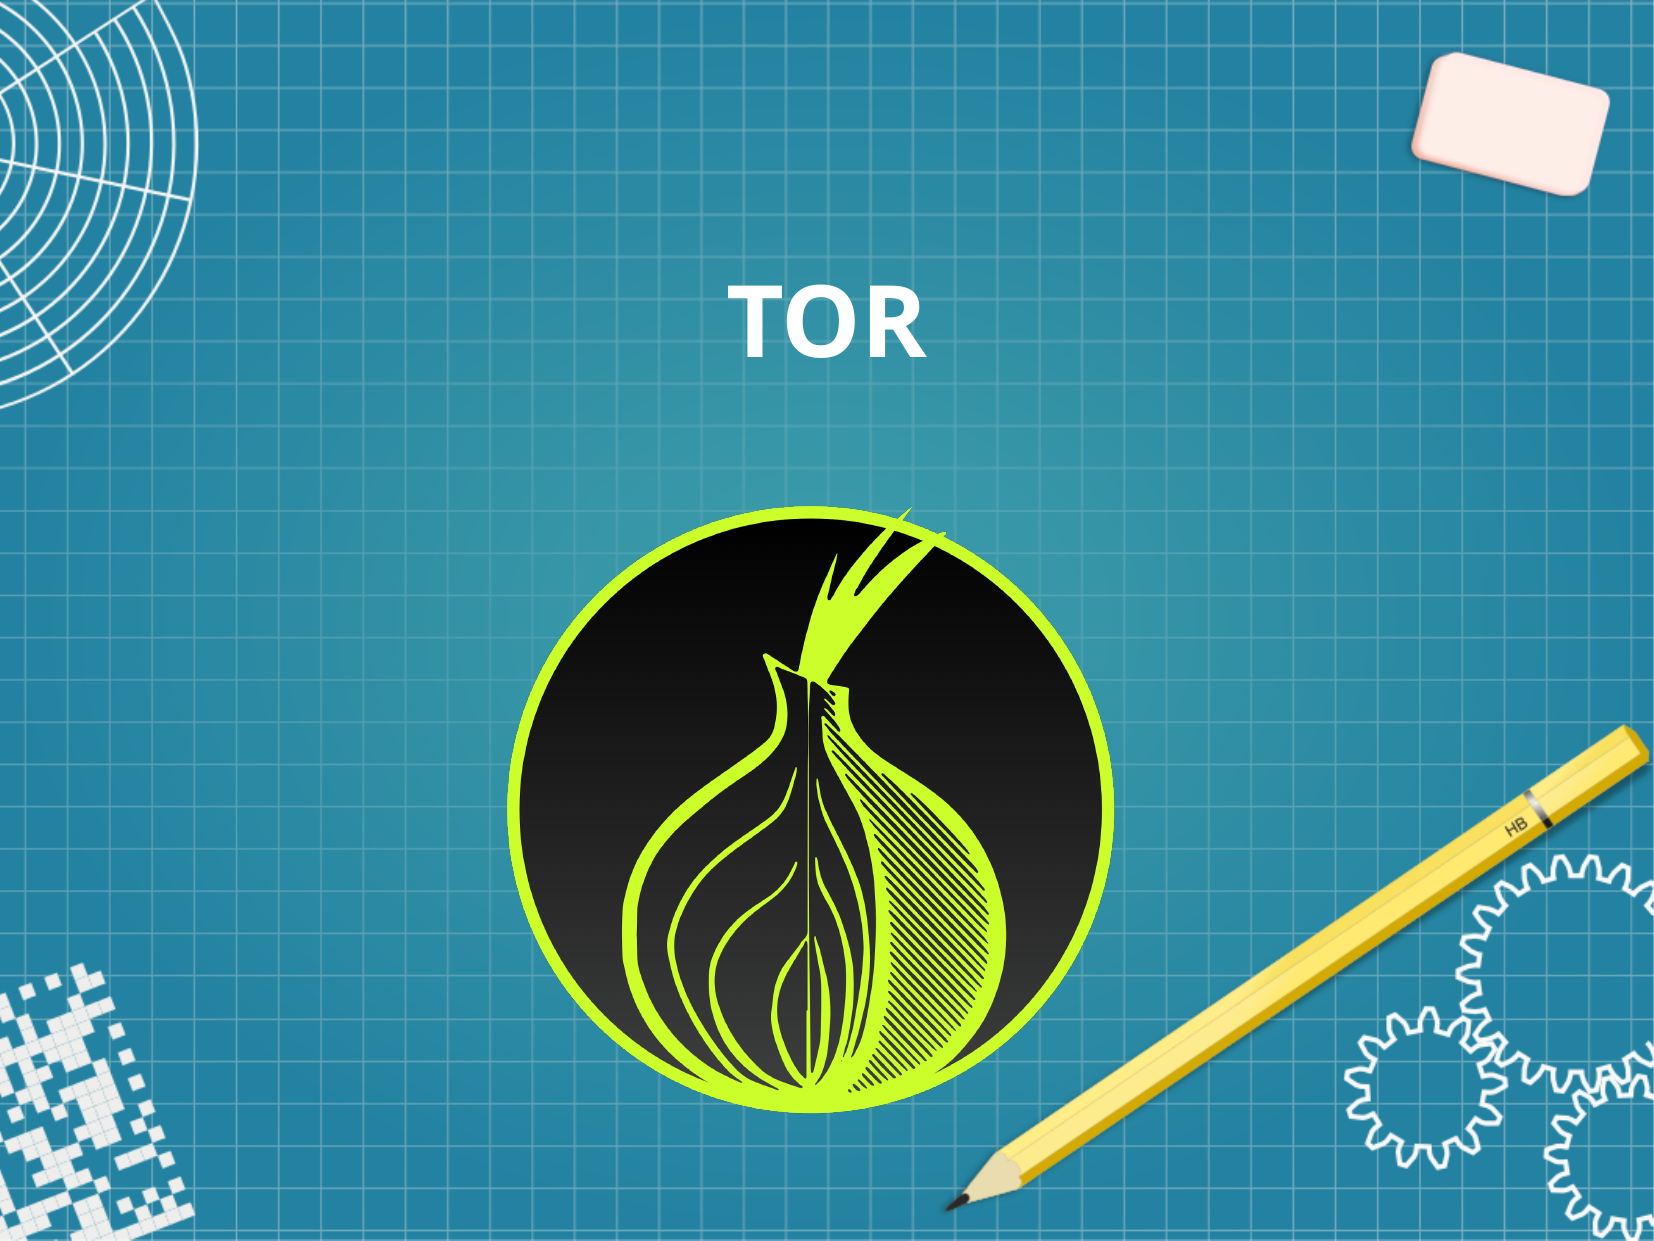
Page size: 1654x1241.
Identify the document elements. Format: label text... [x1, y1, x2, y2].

picture [0, 0, 1654, 1241]
title TOR [82, 177, 1571, 461]
